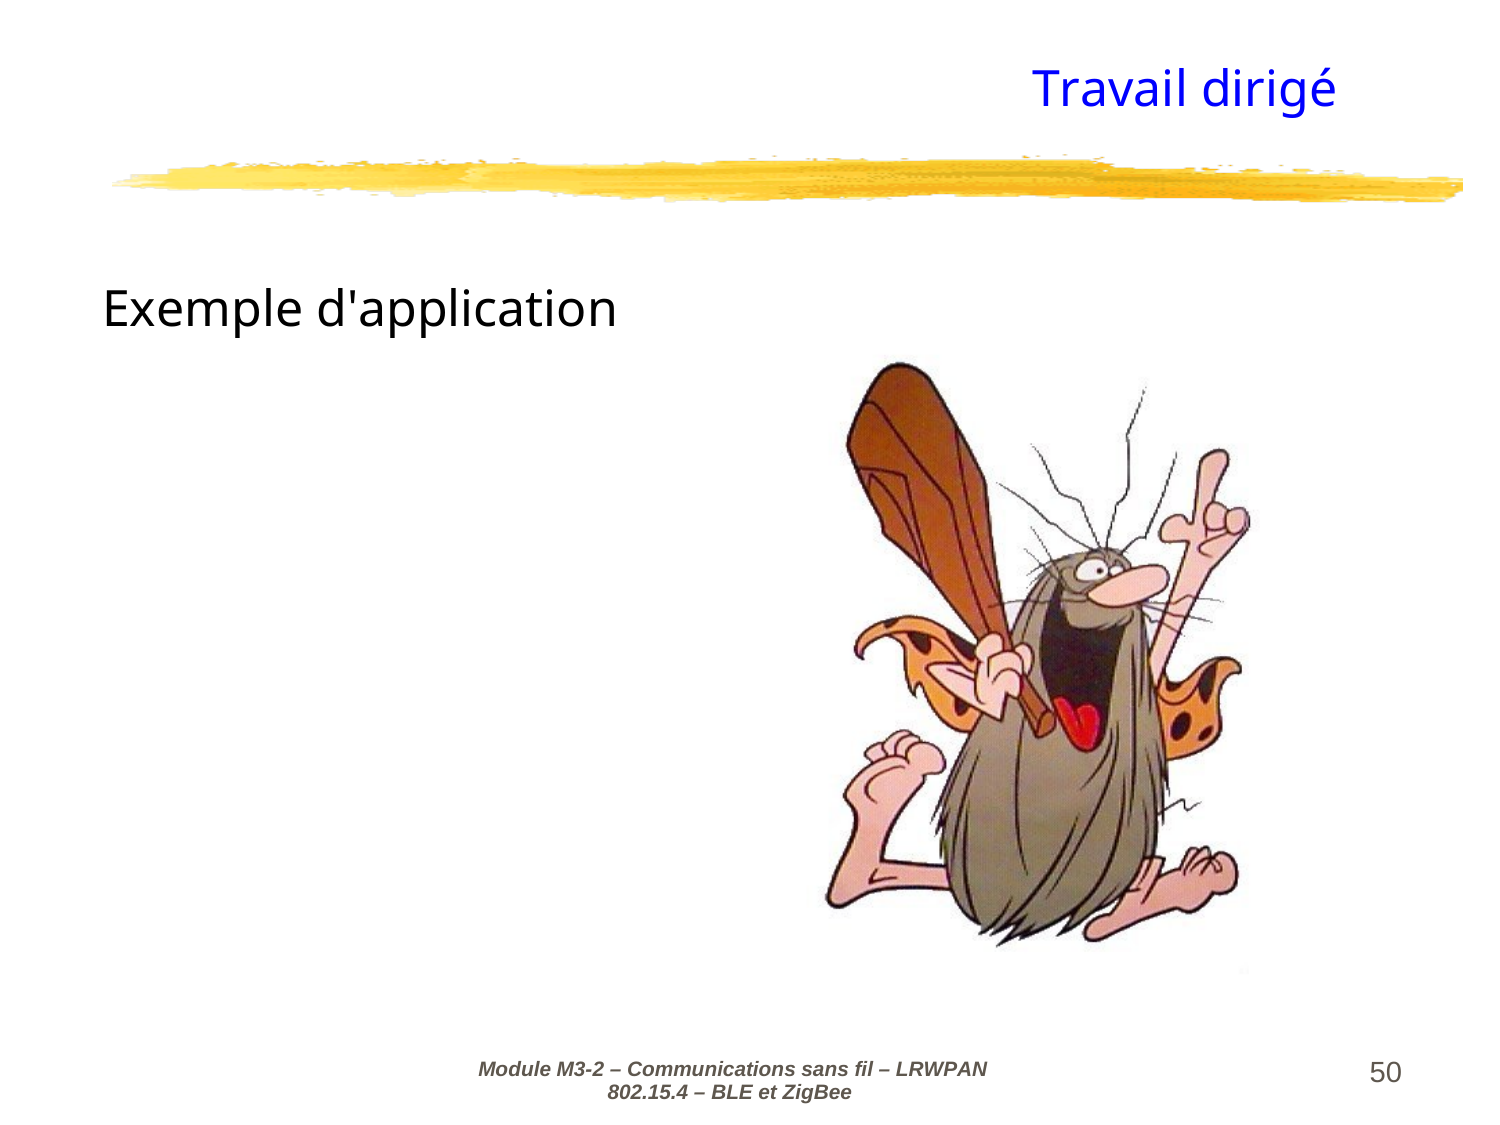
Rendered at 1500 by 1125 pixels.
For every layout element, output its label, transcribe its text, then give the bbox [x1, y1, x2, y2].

title Travail dirigé [62, 37, 1338, 138]
picture [112, 149, 1463, 213]
picture [785, 311, 1300, 992]
text_box Exemple d'application [87, 265, 775, 356]
